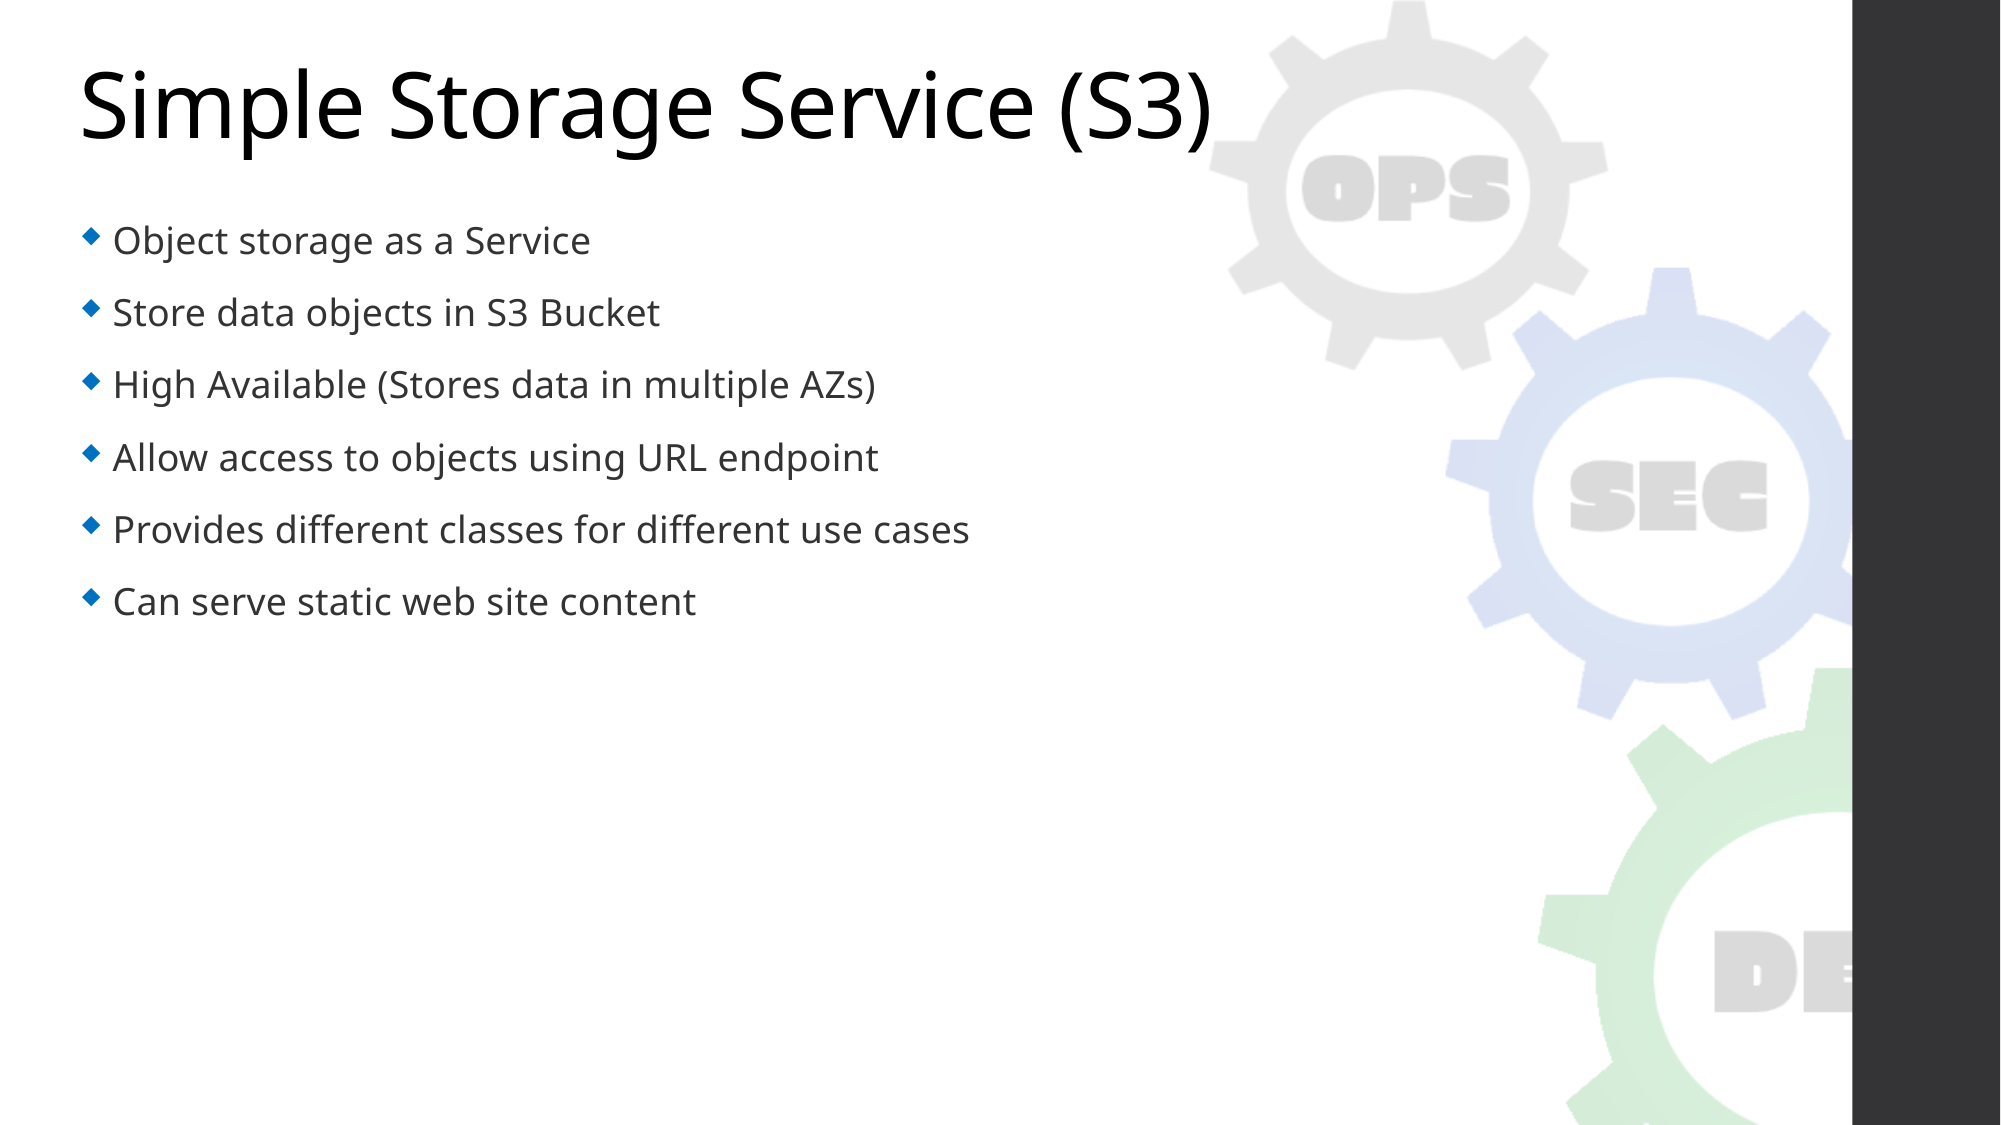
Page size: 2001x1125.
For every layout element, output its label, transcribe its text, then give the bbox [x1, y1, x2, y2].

title Simple Storage Service (S3) [64, 33, 1797, 166]
list Object storage as a Service Store data objects in S3 Bucket High Available (Stores data in multiple AZs) Allow access to objects using URL endpoint Provides different classes for different use cases Can serve static web site content [67, 212, 1801, 1088]
